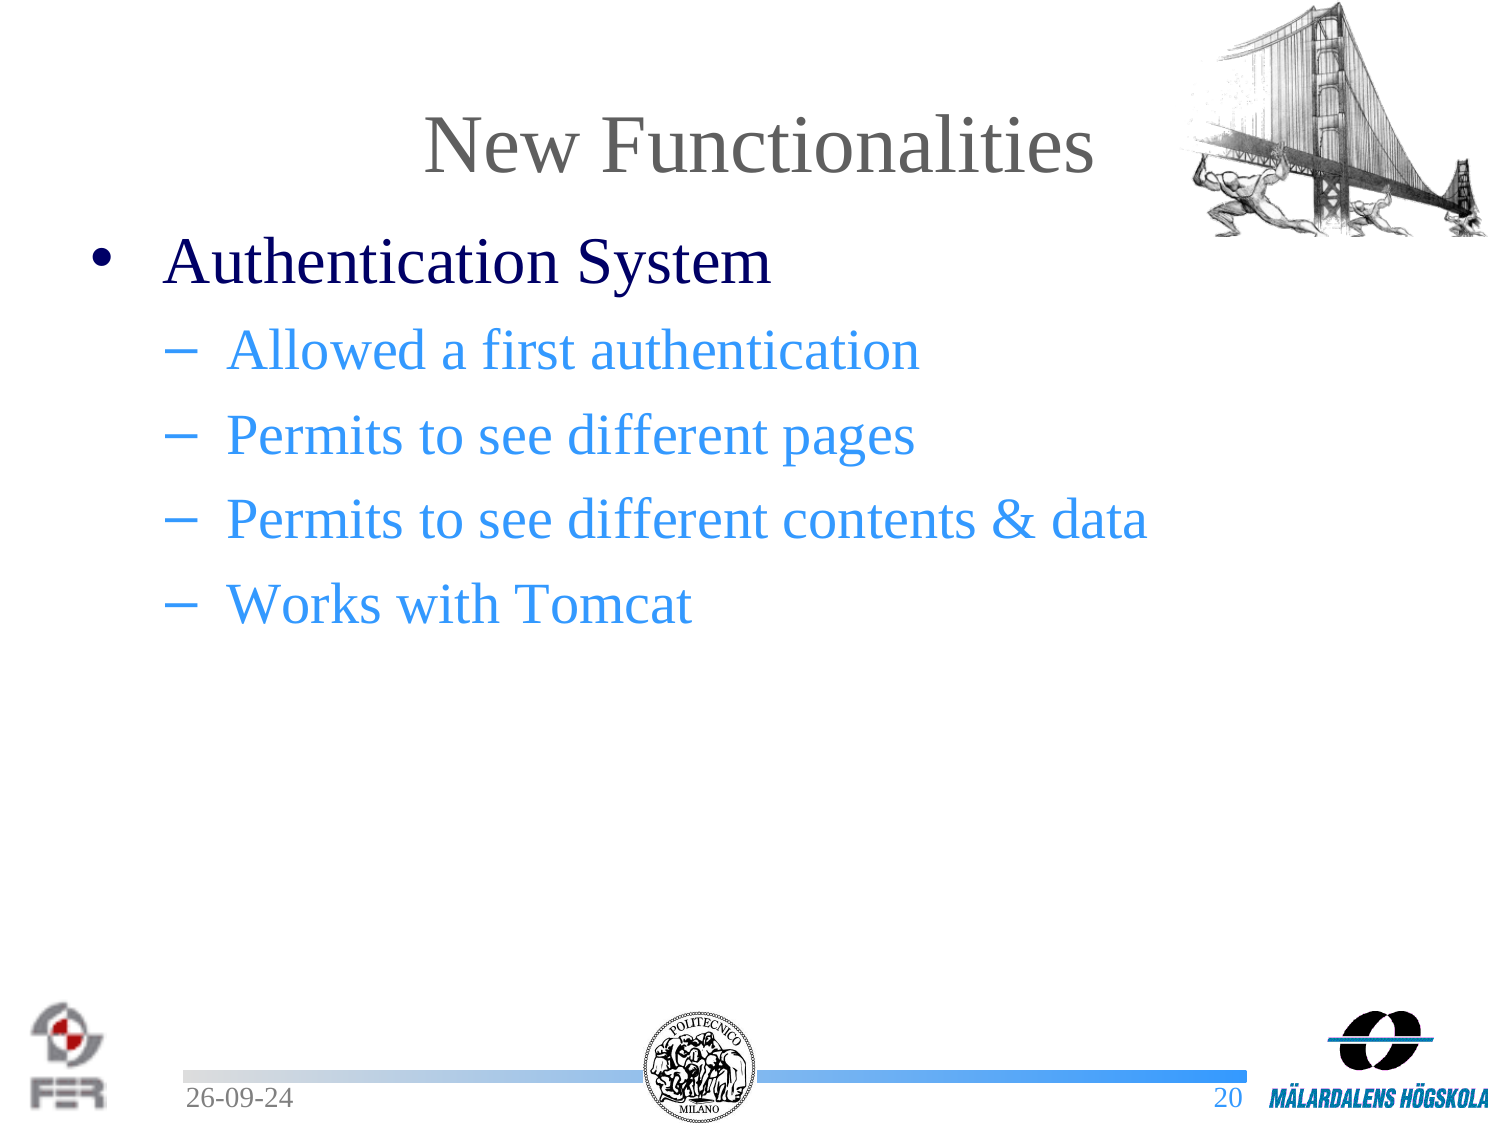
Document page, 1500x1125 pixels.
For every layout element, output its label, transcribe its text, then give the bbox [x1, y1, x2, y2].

picture [1454, 1091, 1459, 1108]
picture [1435, 1096, 1441, 1104]
picture [1269, 1011, 1488, 1108]
picture [29, 987, 107, 1125]
text_box 13-12-18 [171, 1070, 396, 1114]
title New Functionalities [75, 45, 1175, 209]
text_box <numero> [1186, 1070, 1258, 1114]
picture [1175, 0, 1488, 237]
picture [643, 1011, 757, 1123]
picture [1368, 1093, 1374, 1104]
list Authentication System Allowed a first authentication Permits to see different pages Permits to see different contents & data Works with Tomcat [75, 209, 1426, 952]
